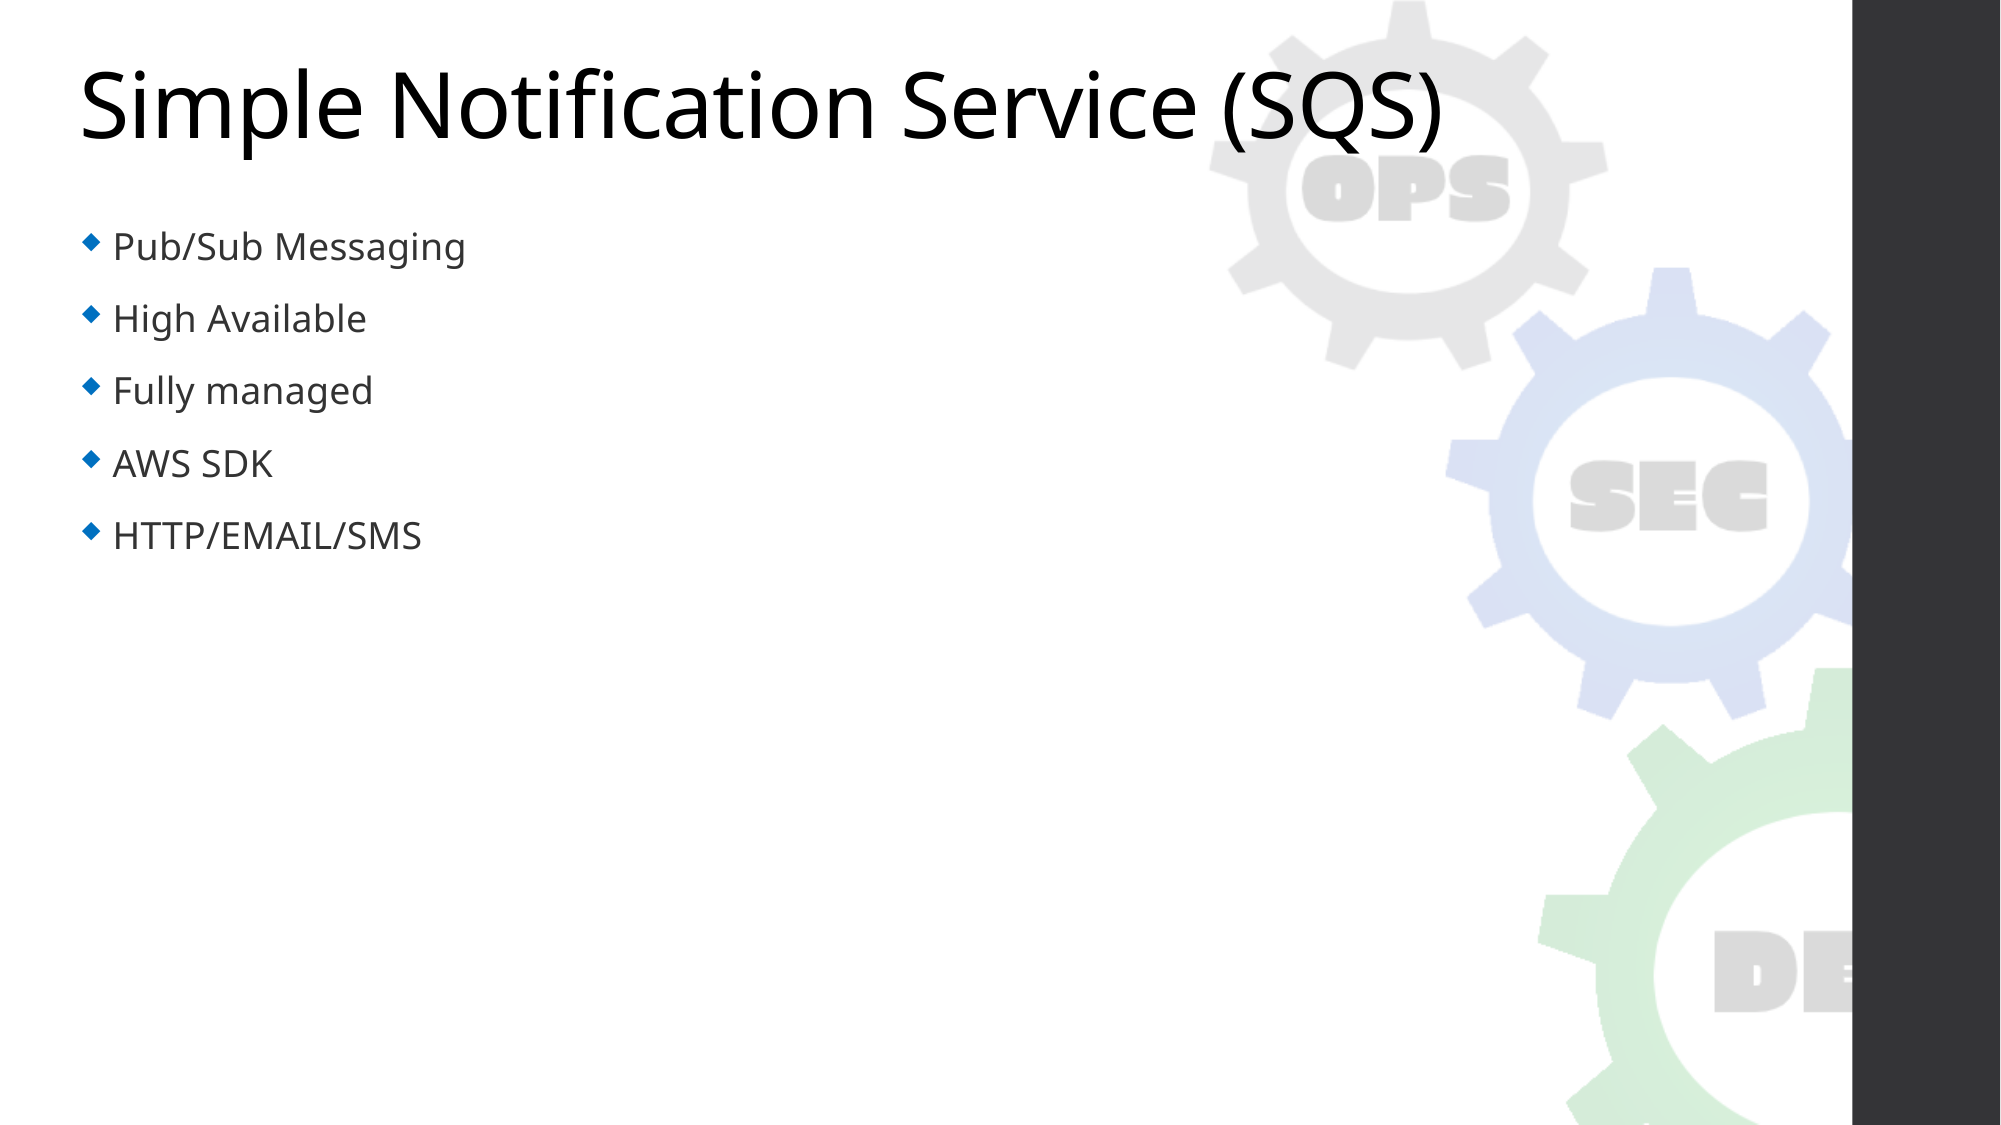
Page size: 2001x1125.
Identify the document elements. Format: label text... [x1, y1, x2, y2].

title Simple Notification Service (SQS) [64, 33, 1797, 166]
list Pub/Sub Messaging High Available Fully managed AWS SDK HTTP/EMAIL/SMS [67, 218, 1801, 1094]
